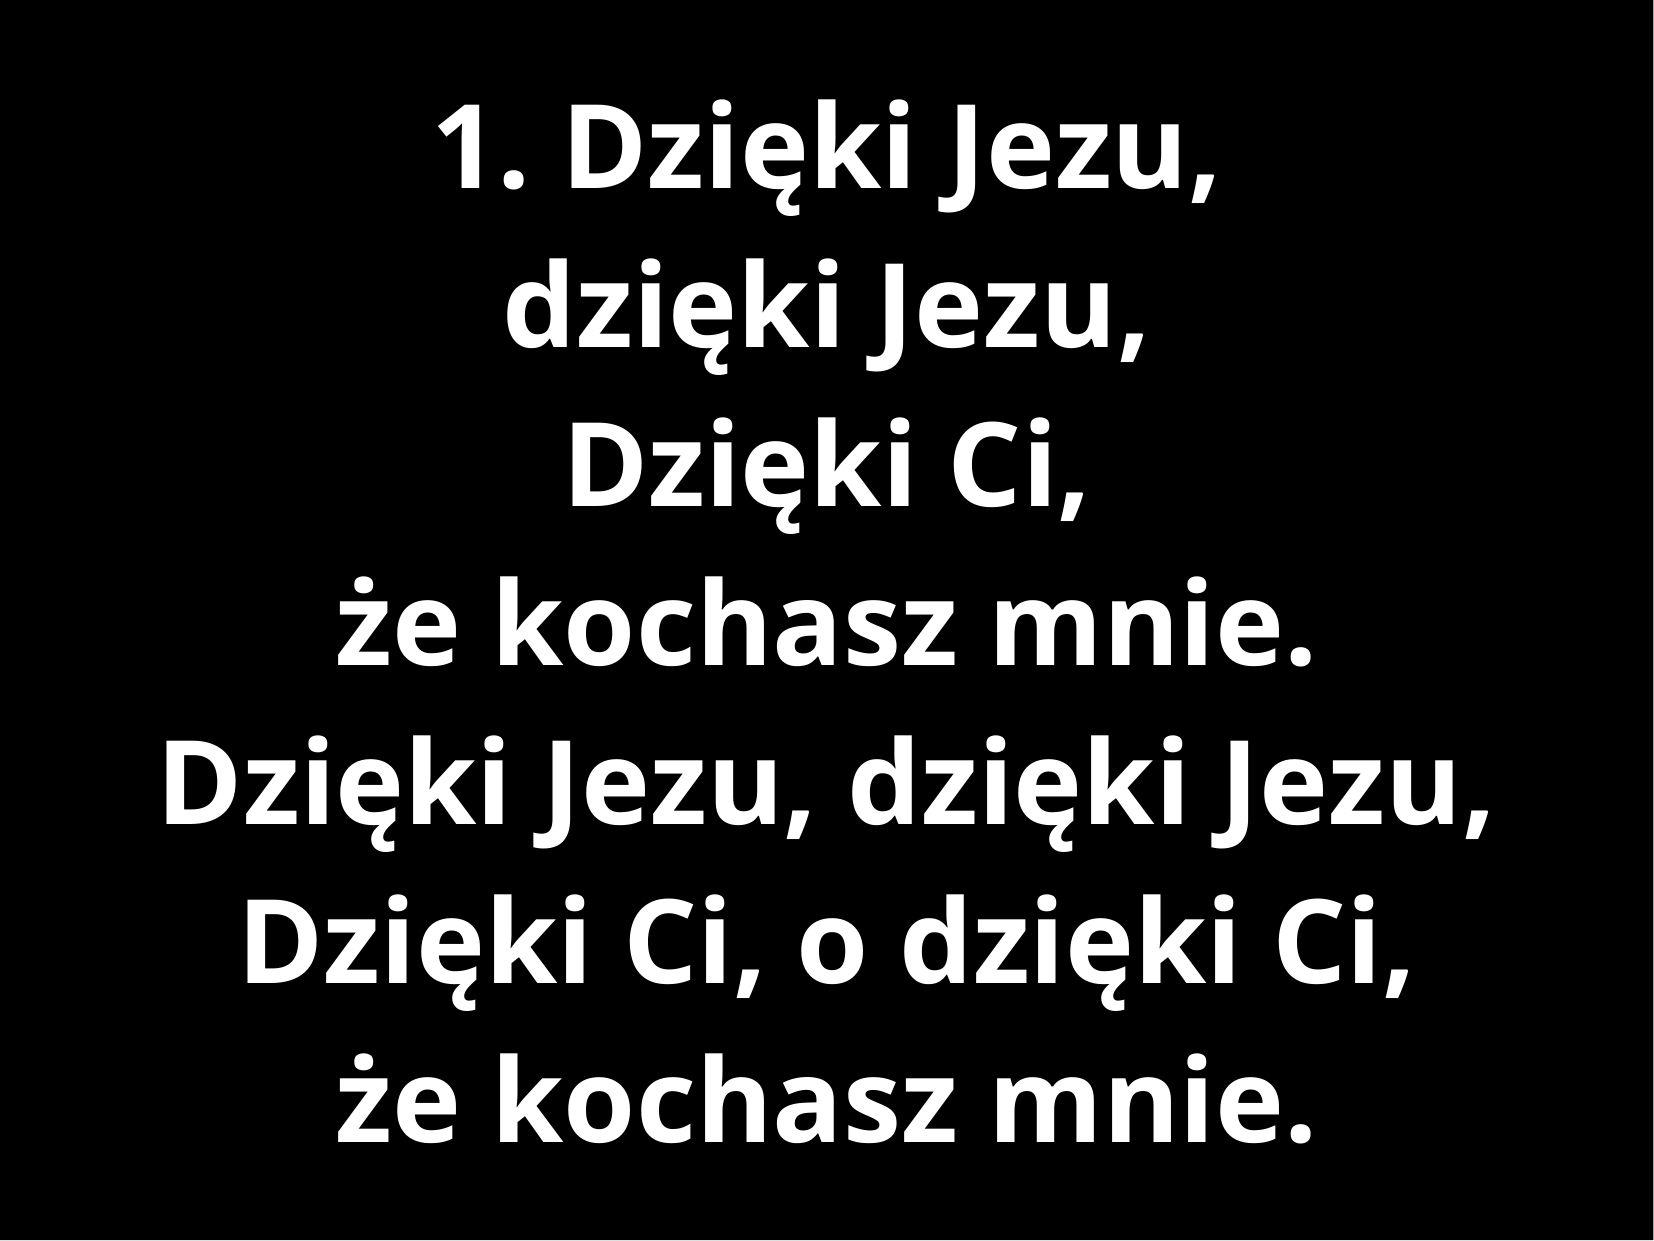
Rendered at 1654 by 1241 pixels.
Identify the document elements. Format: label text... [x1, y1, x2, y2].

title 1. Dzięki Jezu, dzięki Jezu, Dzięki Ci, że kochasz mnie. Dzięki Jezu, dzięki Jezu, Dzięki Ci, o dzięki Ci, że kochasz mnie. [0, 0, 1654, 1241]
